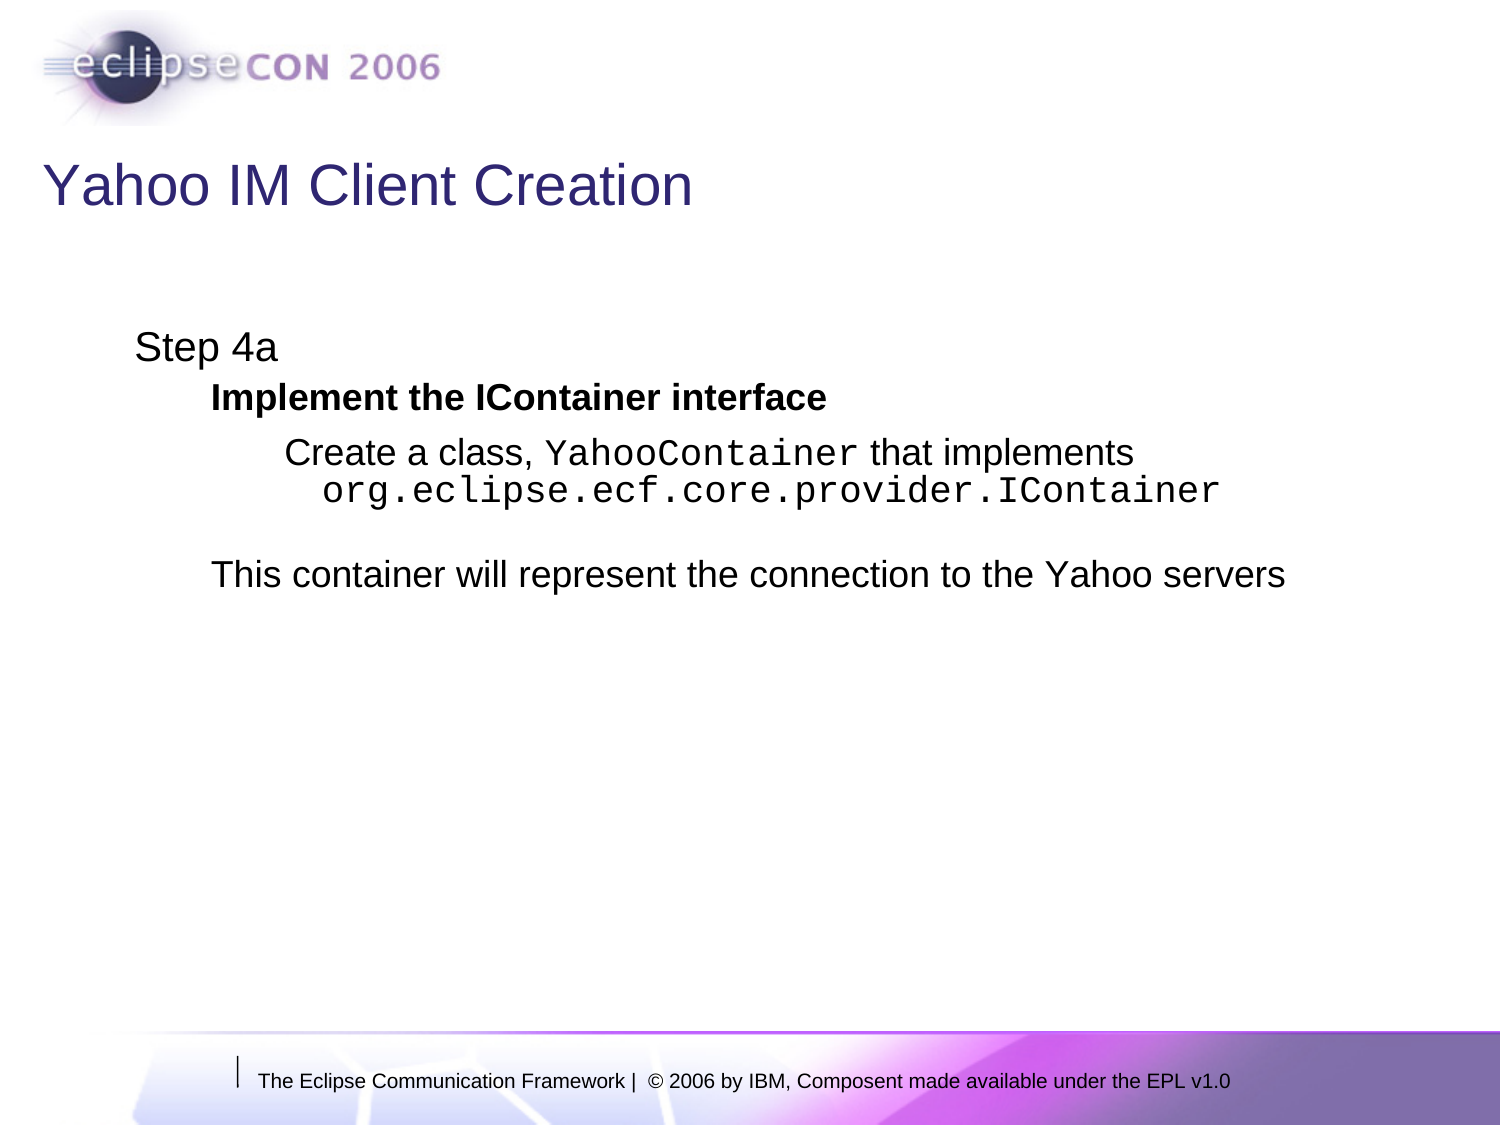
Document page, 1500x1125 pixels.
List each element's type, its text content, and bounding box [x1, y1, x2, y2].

picture [31, 10, 1040, 126]
picture [0, 1031, 1500, 1125]
title Yahoo IM Client Creation [27, 157, 1500, 248]
list Step 4a Implement the IContainer interface Create a class, YahooContainer that implements org.eclipse.ecf.core.provider.IContainer This container will represent the connection to the Yahoo servers [119, 321, 1500, 1027]
